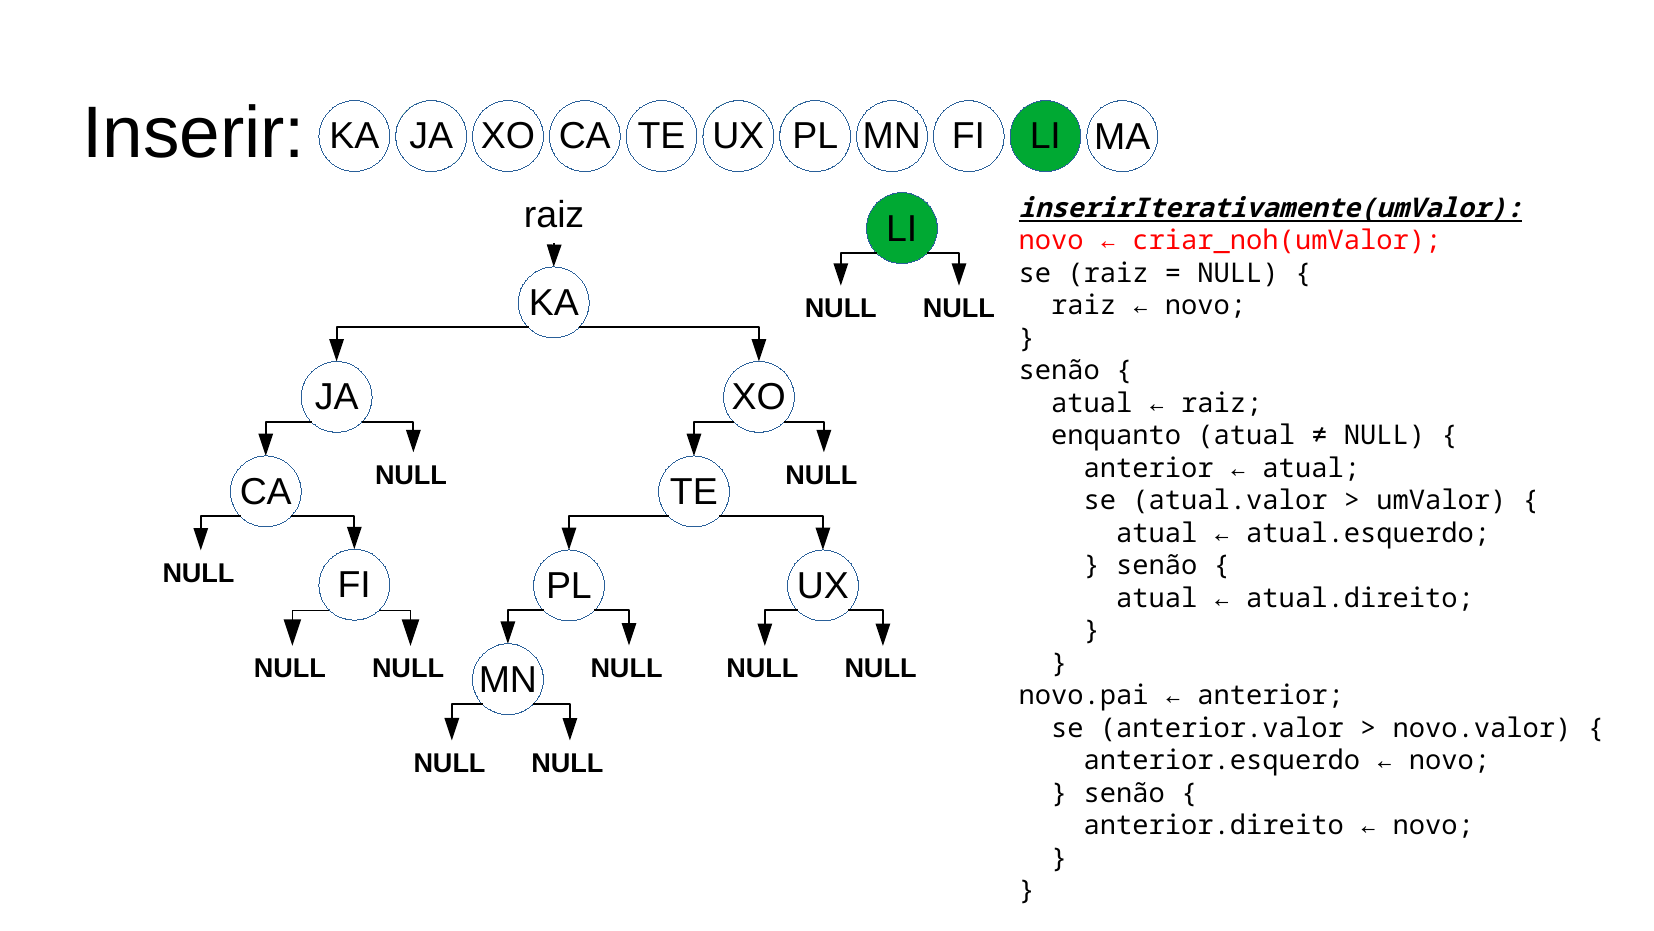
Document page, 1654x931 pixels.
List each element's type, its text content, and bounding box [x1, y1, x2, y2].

text_box NULL [357, 645, 464, 691]
text_box UX [702, 100, 774, 172]
text_box LI [866, 192, 938, 264]
text_box KA [518, 266, 590, 338]
text_box NULL [575, 645, 683, 691]
text_box NULL [770, 452, 878, 498]
text_box TE [658, 455, 730, 527]
text_box PL [779, 100, 851, 172]
text_box NULL [239, 645, 346, 691]
text_box FI [318, 549, 390, 621]
text_box NULL [147, 550, 254, 596]
text_box NULL [908, 285, 1010, 331]
text_box PL [533, 549, 605, 621]
text_box UX [787, 549, 859, 621]
text_box MN [472, 643, 544, 715]
text_box XO [472, 100, 544, 172]
text_box NULL [711, 645, 818, 691]
text_box MA [1086, 100, 1158, 172]
text_box JA [301, 361, 373, 433]
text_box JA [395, 100, 467, 172]
text_box NULL [360, 452, 467, 498]
text_box NULL [398, 740, 505, 786]
text_box [744, 118, 786, 212]
text_box MN [856, 100, 928, 172]
title Inserir: [82, 54, 1571, 211]
text_box CA [230, 455, 302, 527]
text_box NULL [829, 645, 937, 691]
text_box inserirIterativamente(umValor): novo ← criar_noh(umValor); se (raiz = NULL) { raiz ← novo; } senão { atual ← raiz; enquanto (atual ≠ NULL) { anterior ← atual; se (atual.valor > umValor) { atual ← atual.esquerdo; } senão { atual ← atual.direito; } } novo.pai ← anterior; se (anterior.valor > novo.valor) { anterior.esquerdo ← novo; } senão { anterior.direito ← novo; } } [1003, 182, 1654, 931]
text_box NULL [790, 285, 892, 331]
text_box NULL [516, 740, 624, 786]
text_box LI [1010, 100, 1081, 172]
text_box XO [723, 361, 795, 433]
text_box KA [318, 100, 390, 172]
text_box raiz [509, 186, 600, 244]
text_box FI [933, 100, 1005, 172]
text_box CA [549, 100, 621, 172]
text_box TE [626, 100, 697, 172]
